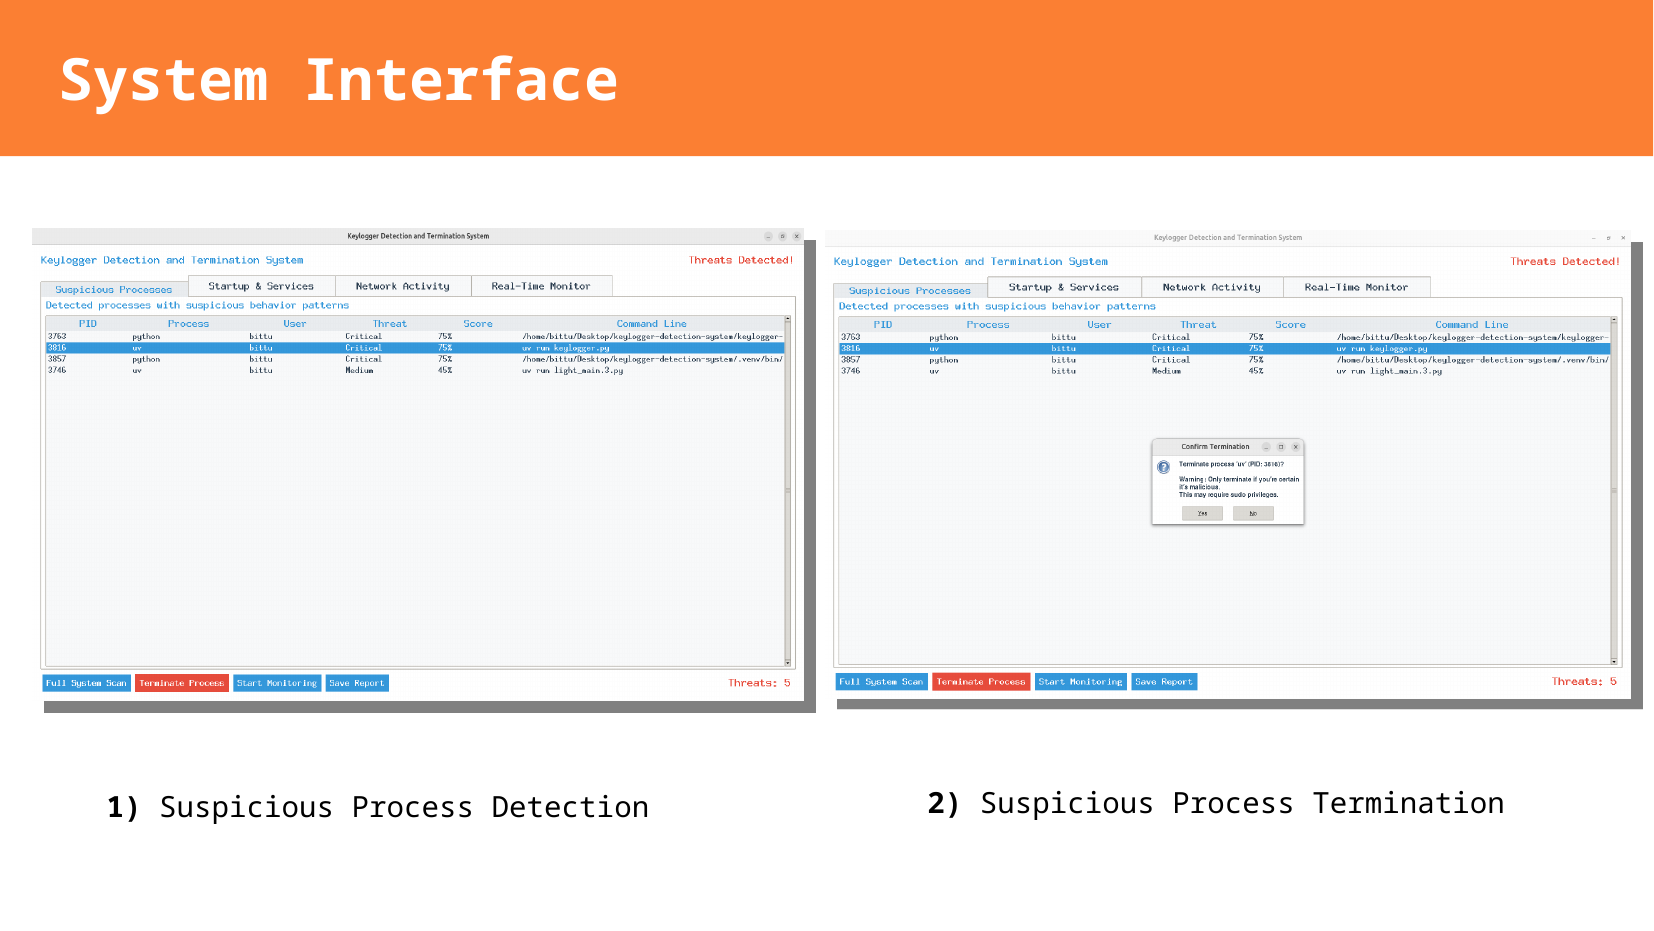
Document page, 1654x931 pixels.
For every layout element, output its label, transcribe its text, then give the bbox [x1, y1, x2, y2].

text_box 2) Suspicious Process Termination [875, 756, 1557, 849]
picture [32, 228, 804, 701]
title System Interface [0, 0, 1654, 157]
text_box 1) Suspicious Process Detection [78, 774, 678, 839]
picture [825, 230, 1631, 699]
